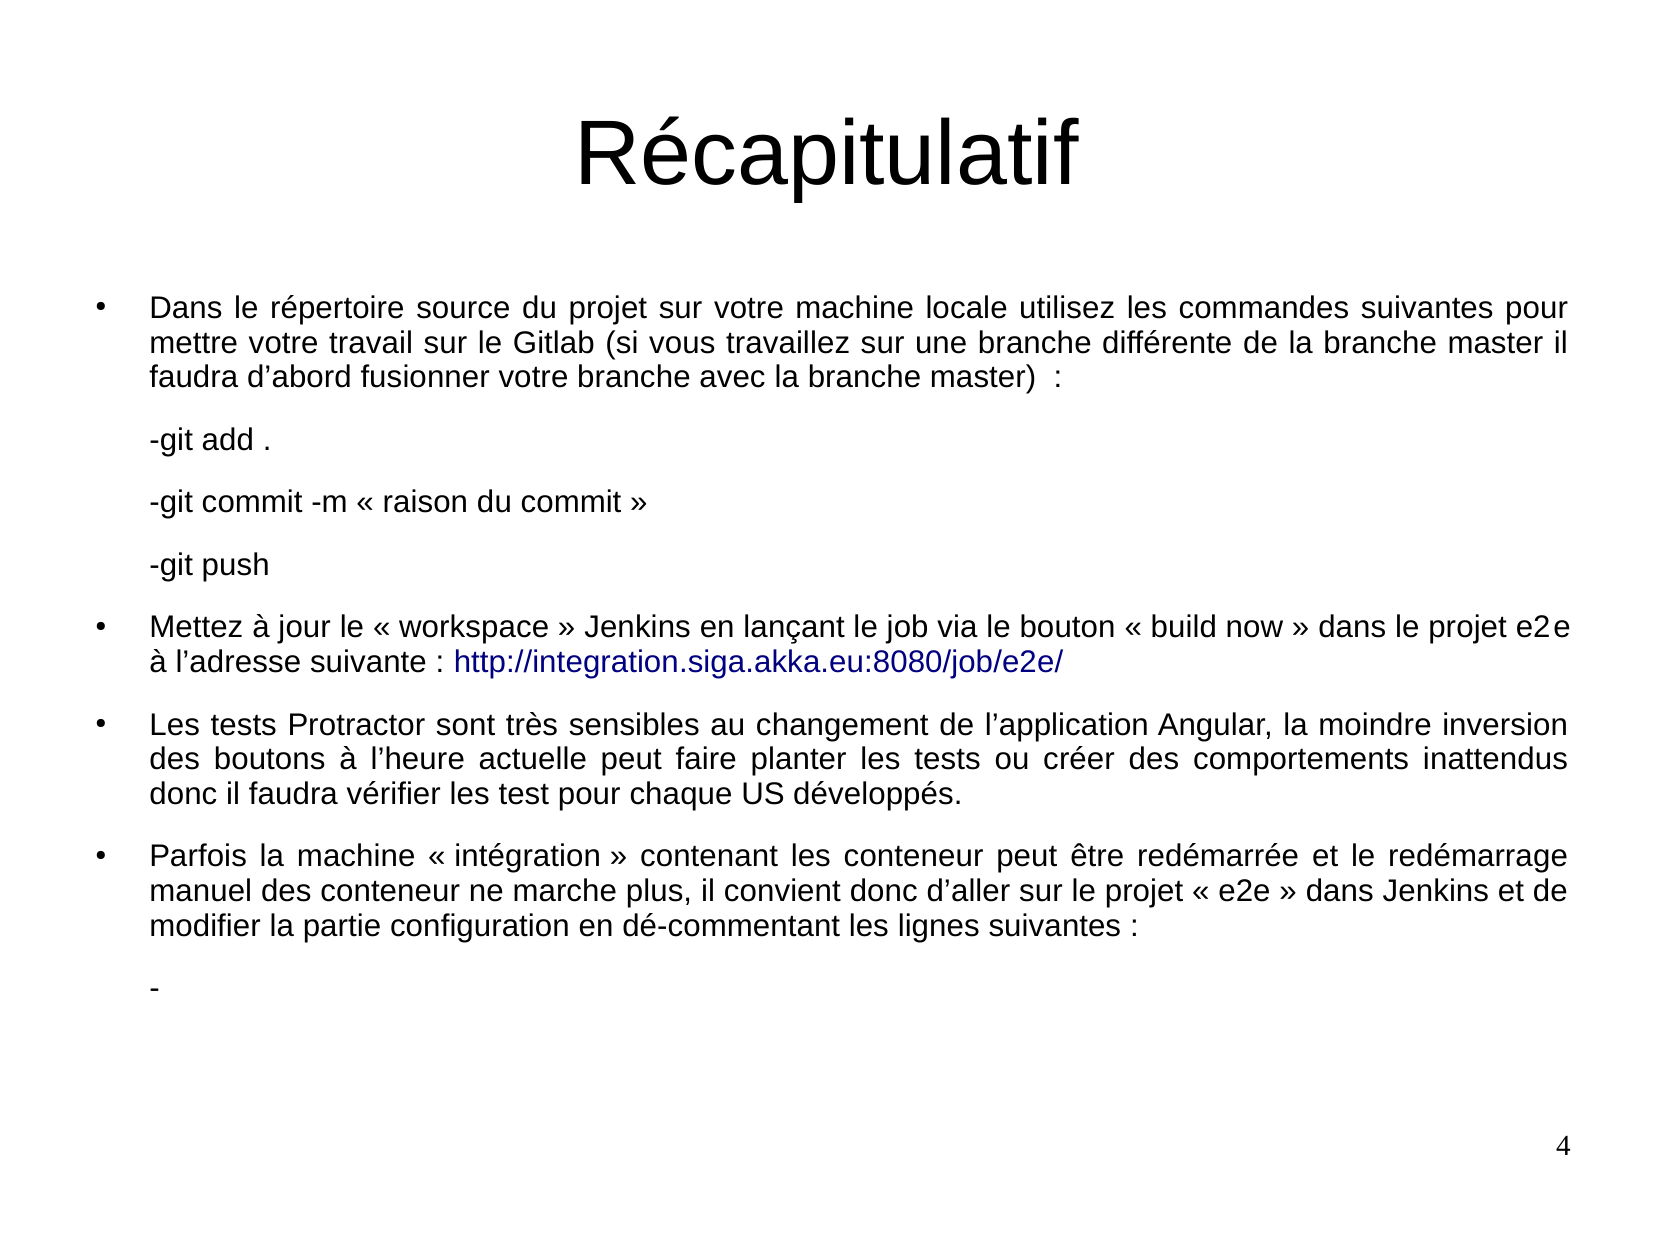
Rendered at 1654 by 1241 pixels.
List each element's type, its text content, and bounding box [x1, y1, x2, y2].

list Dans le répertoire source du projet sur votre machine locale utilisez les commandes suivantes pour mettre votre travail sur le Gitlab (si vous travaillez sur une branche différente de la branche master il faudra d’abord fusionner votre branche avec la branche master) : -git add . -git commit -m « raison du commit » -git push Mettez à jour le « workspace » Jenkins en lançant le job via le bouton « build now » dans le projet e2e à l’adresse suivante : http://integration.siga.akka.eu:8080/job/e2e/ Les tests Protractor sont très sensibles au changement de l’application Angular, la moindre inversion des boutons à l’heure actuelle peut faire planter les tests ou créer des comportements inattendus donc il faudra vérifier les test pour chaque US développés. Parfois la machine « intégration » contenant les conteneur peut être redémarrée et le redémarrage manuel des conteneur ne marche plus, il convient donc d’aller sur le projet « e2e » dans Jenkins et de modifier la partie configuration en dé-commentant les lignes suivantes : - [82, 290, 1571, 1010]
title Récapitulatif [82, 49, 1571, 257]
